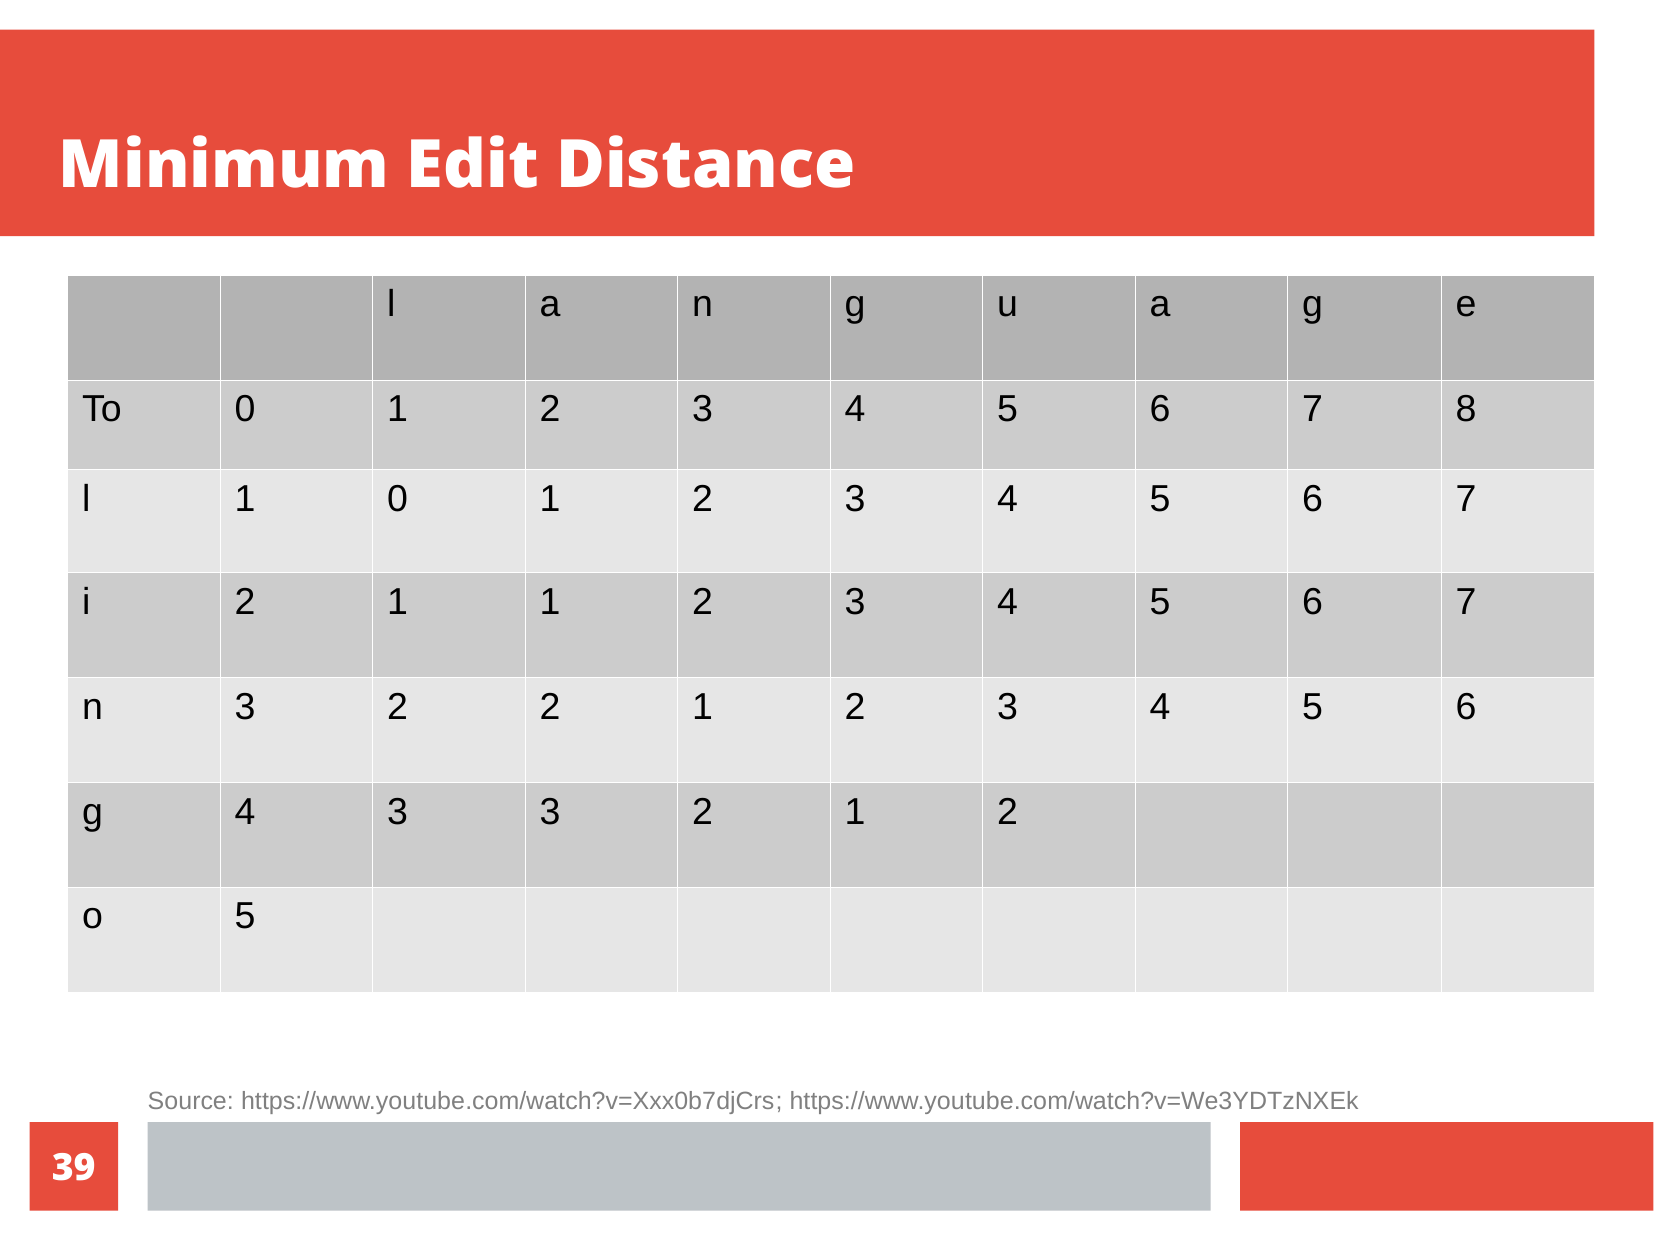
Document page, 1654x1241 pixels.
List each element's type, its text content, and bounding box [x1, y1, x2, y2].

table_cell 3 [526, 783, 677, 887]
table_cell n [68, 678, 220, 782]
table_cell [373, 888, 525, 992]
table_header [68, 276, 220, 380]
table_cell To [68, 381, 220, 469]
table_header g [1288, 276, 1441, 380]
table_cell 2 [678, 470, 830, 572]
table_cell [1442, 888, 1594, 992]
table_cell 1 [373, 573, 525, 677]
table_cell 6 [1136, 381, 1287, 469]
table_cell 2 [526, 381, 677, 469]
table_cell 3 [831, 573, 982, 677]
table_header g [831, 276, 982, 380]
table_cell 6 [1288, 573, 1441, 677]
table_cell 1 [526, 573, 677, 677]
table_cell [1442, 783, 1594, 887]
table_cell [1288, 888, 1441, 992]
table_cell g [68, 783, 220, 887]
table_cell 5 [1288, 678, 1441, 782]
table_cell 1 [831, 783, 982, 887]
table_cell [1136, 888, 1287, 992]
table_cell 2 [678, 573, 830, 677]
table_cell 5 [221, 888, 372, 992]
table_cell 6 [1442, 678, 1594, 782]
table_header l [373, 276, 525, 380]
table_cell 8 [1442, 381, 1594, 469]
table_cell 0 [373, 470, 525, 572]
table_header n [678, 276, 830, 380]
table_cell 2 [831, 678, 982, 782]
table_cell 4 [983, 573, 1135, 677]
table_cell 6 [1288, 470, 1441, 572]
table_cell 3 [373, 783, 525, 887]
table_cell 0 [221, 381, 372, 469]
table_header u [983, 276, 1135, 380]
table_cell 4 [983, 470, 1135, 572]
list Source: https://www.youtube.com/watch?v=Xxx0b7djCrs; https://www.youtube.com/watch?v=We3YDTzNXEk [112, 1086, 1619, 1128]
table_cell 7 [1442, 573, 1594, 677]
table_cell 4 [1136, 678, 1287, 782]
table_cell 3 [831, 470, 982, 572]
table_cell 5 [983, 381, 1135, 469]
table_cell i [68, 573, 220, 677]
table_header e [1442, 276, 1594, 380]
table_cell [1288, 783, 1441, 887]
table_cell 1 [221, 470, 372, 572]
table_header a [526, 276, 677, 380]
table_cell 5 [1136, 573, 1287, 677]
table_cell 1 [526, 470, 677, 572]
table_cell 2 [983, 783, 1135, 887]
table_cell 4 [831, 381, 982, 469]
table_cell 3 [983, 678, 1135, 782]
table_cell [678, 888, 830, 992]
table_header a [1136, 276, 1287, 380]
table_cell 5 [1136, 470, 1287, 572]
table_cell 2 [221, 573, 372, 677]
table_cell [983, 888, 1135, 992]
table_cell 2 [373, 678, 525, 782]
table_cell 3 [221, 678, 372, 782]
table_cell 1 [373, 381, 525, 469]
table_cell 1 [678, 678, 830, 782]
title Minimum Edit Distance [59, 59, 1595, 207]
table_cell [526, 888, 677, 992]
table_cell 2 [526, 678, 677, 782]
table_cell [1136, 783, 1287, 887]
table_cell [831, 888, 982, 992]
table_cell 7 [1442, 470, 1594, 572]
table_cell 7 [1288, 381, 1441, 469]
table_cell 2 [678, 783, 830, 887]
table_cell 4 [221, 783, 372, 887]
table_cell 3 [678, 381, 830, 469]
table_cell l [68, 470, 220, 572]
table_header [221, 276, 372, 380]
table_cell o [68, 888, 220, 992]
